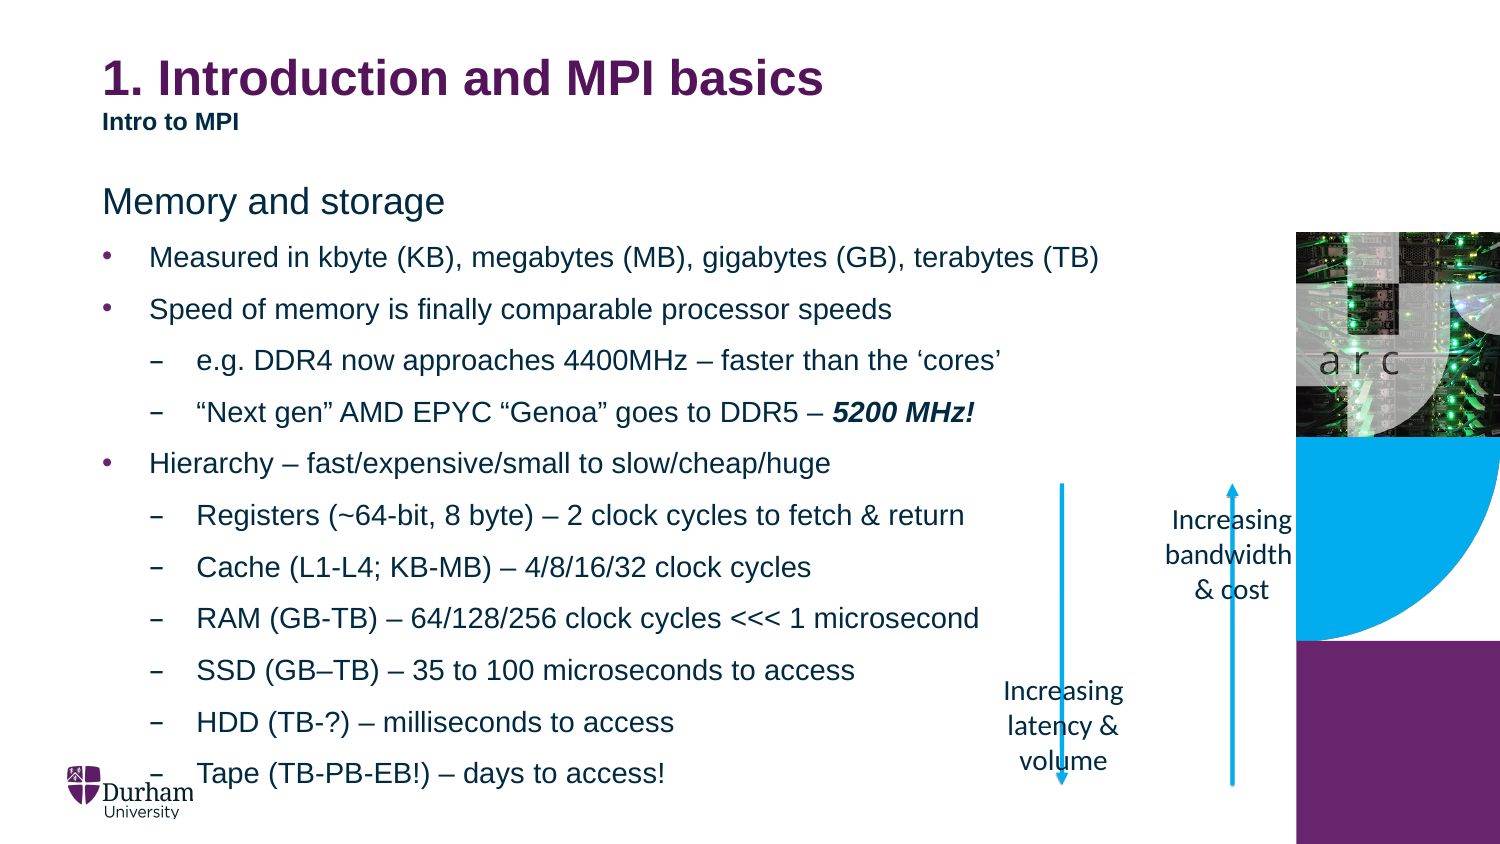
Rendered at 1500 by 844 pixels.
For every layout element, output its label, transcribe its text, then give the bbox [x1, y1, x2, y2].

text_box Increasing bandwidth & cost [1148, 492, 1316, 613]
title 1. Introduction and MPI basics Intro to MPI [101, 45, 1399, 187]
text_box [1296, 640, 1500, 844]
picture [1332, 467, 1500, 640]
picture [1296, 232, 1500, 436]
text_box Increasing latency & volume [987, 663, 1140, 784]
list Memory and storage Measured in kbyte (KB), megabytes (MB), gigabytes (GB), terabytes (TB) Speed of memory is finally comparable processor speeds e.g. DDR4 now approaches 4400MHz – faster than the ‘cores’ “Next gen” AMD EPYC “Genoa” goes to DDR5 – 5200 MHz! Hierarchy – fast/expensive/small to slow/cheap/huge Registers (~64-bit, 8 byte) – 2 clock cycles to fetch & return Cache (L1-L4; KB-MB) – 4/8/16/32 clock cycles RAM (GB-TB) – 64/128/256 clock cycles <<< 1 microsecond SSD (GB–TB) – 35 to 100 microseconds to access HDD (TB-?) – milliseconds to access Tape (TB-PB-EB!) – days to access! [101, 176, 1297, 515]
picture [67, 766, 193, 819]
